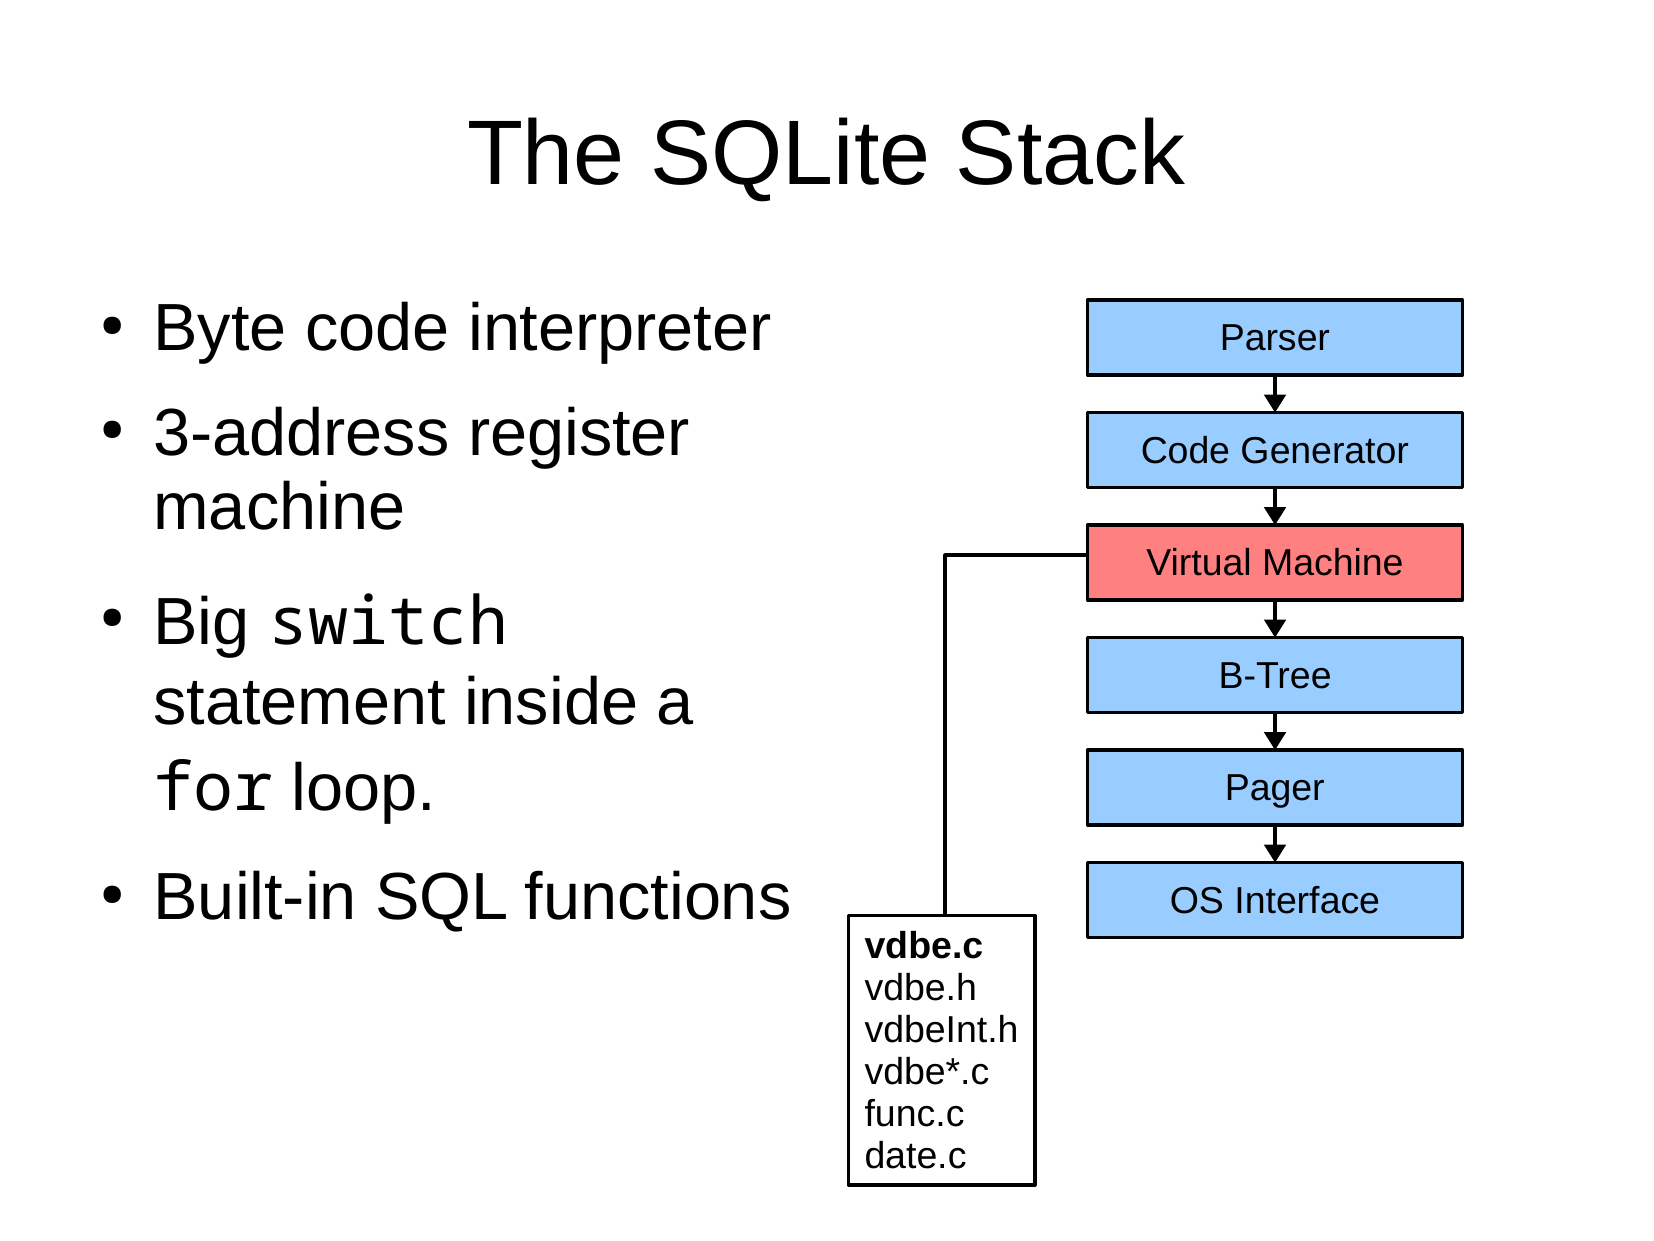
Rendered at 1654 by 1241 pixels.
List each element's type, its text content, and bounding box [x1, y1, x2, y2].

text_box vdbe.c vdbe.h vdbeInt.h vdbe*.c func.c date.c [848, 915, 1036, 1186]
text_box B-Tree [1087, 637, 1463, 713]
title The SQLite Stack [82, 49, 1571, 257]
list Byte code interpreter 3-address register machine Big switch statement inside a for loop. Built-in SQL functions [82, 290, 809, 1094]
text_box Parser [1087, 300, 1463, 376]
text_box OS Interface [1087, 862, 1463, 938]
text_box Pager [1087, 750, 1463, 826]
text_box Virtual Machine [1087, 525, 1463, 601]
text_box Code Generator [1087, 412, 1463, 488]
